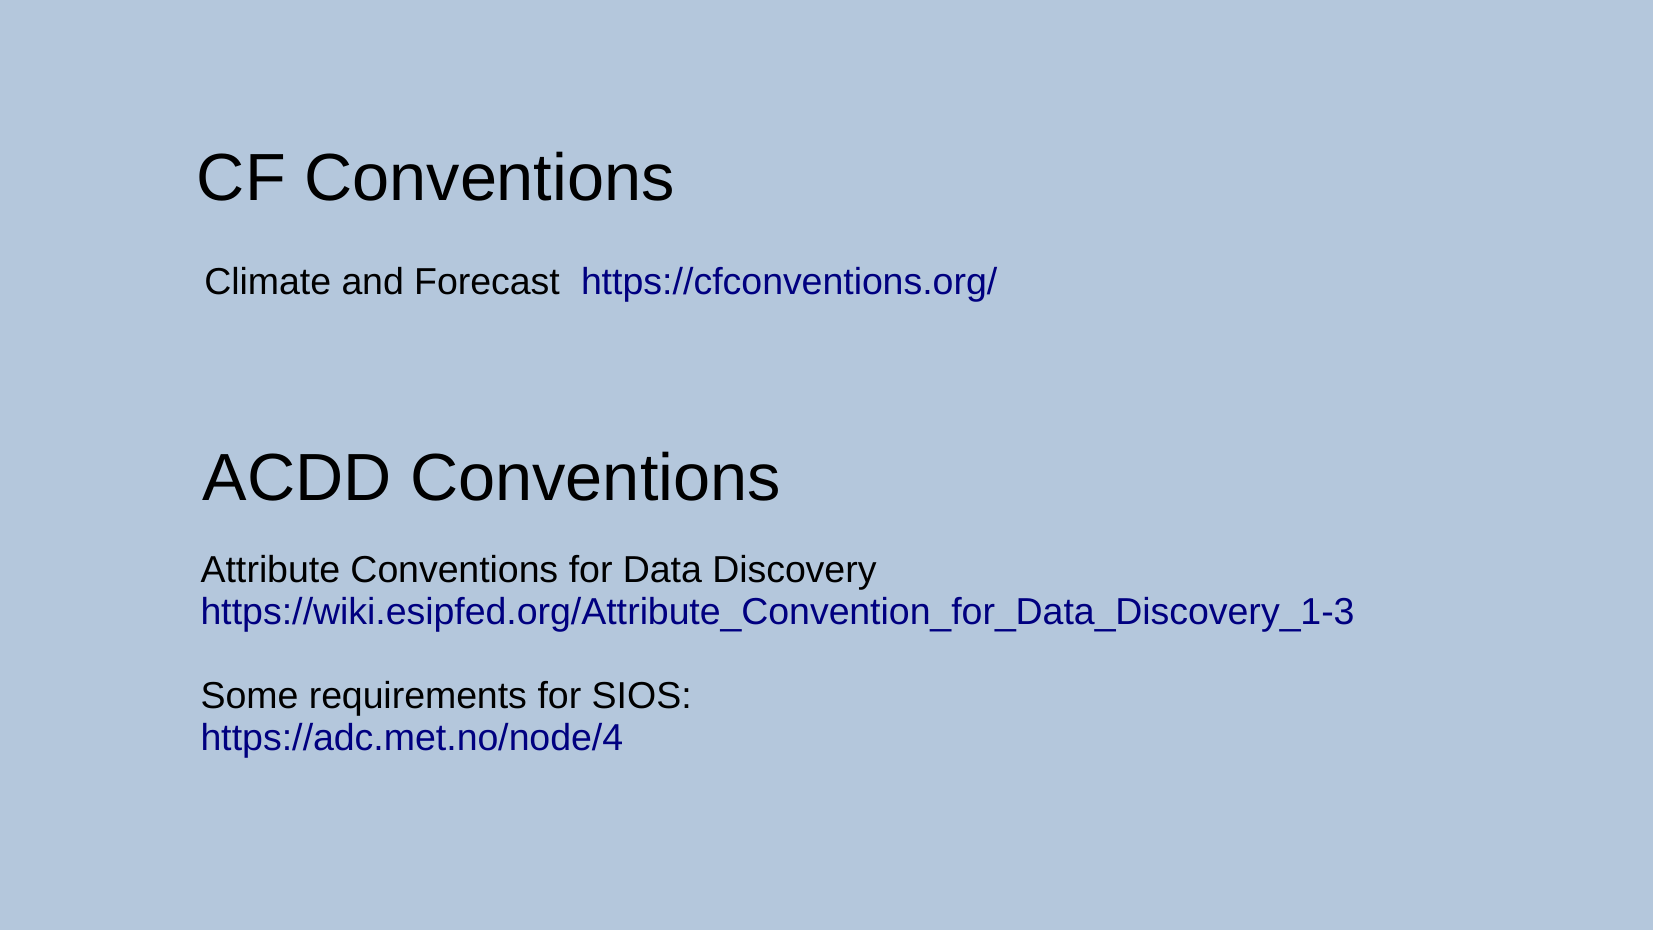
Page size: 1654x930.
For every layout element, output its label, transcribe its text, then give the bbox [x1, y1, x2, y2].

text_box Climate and Forecast https://cfconventions.org/ [189, 252, 1013, 352]
text_box Attribute Conventions for Data Discovery https://wiki.esipfed.org/Attribute_Convention_for_Data_Discovery_1-3 Some requirements for SIOS: https://adc.met.no/node/4 [185, 540, 1370, 808]
text_box ACDD Conventions [188, 432, 796, 523]
text_box CF Conventions [182, 132, 690, 223]
